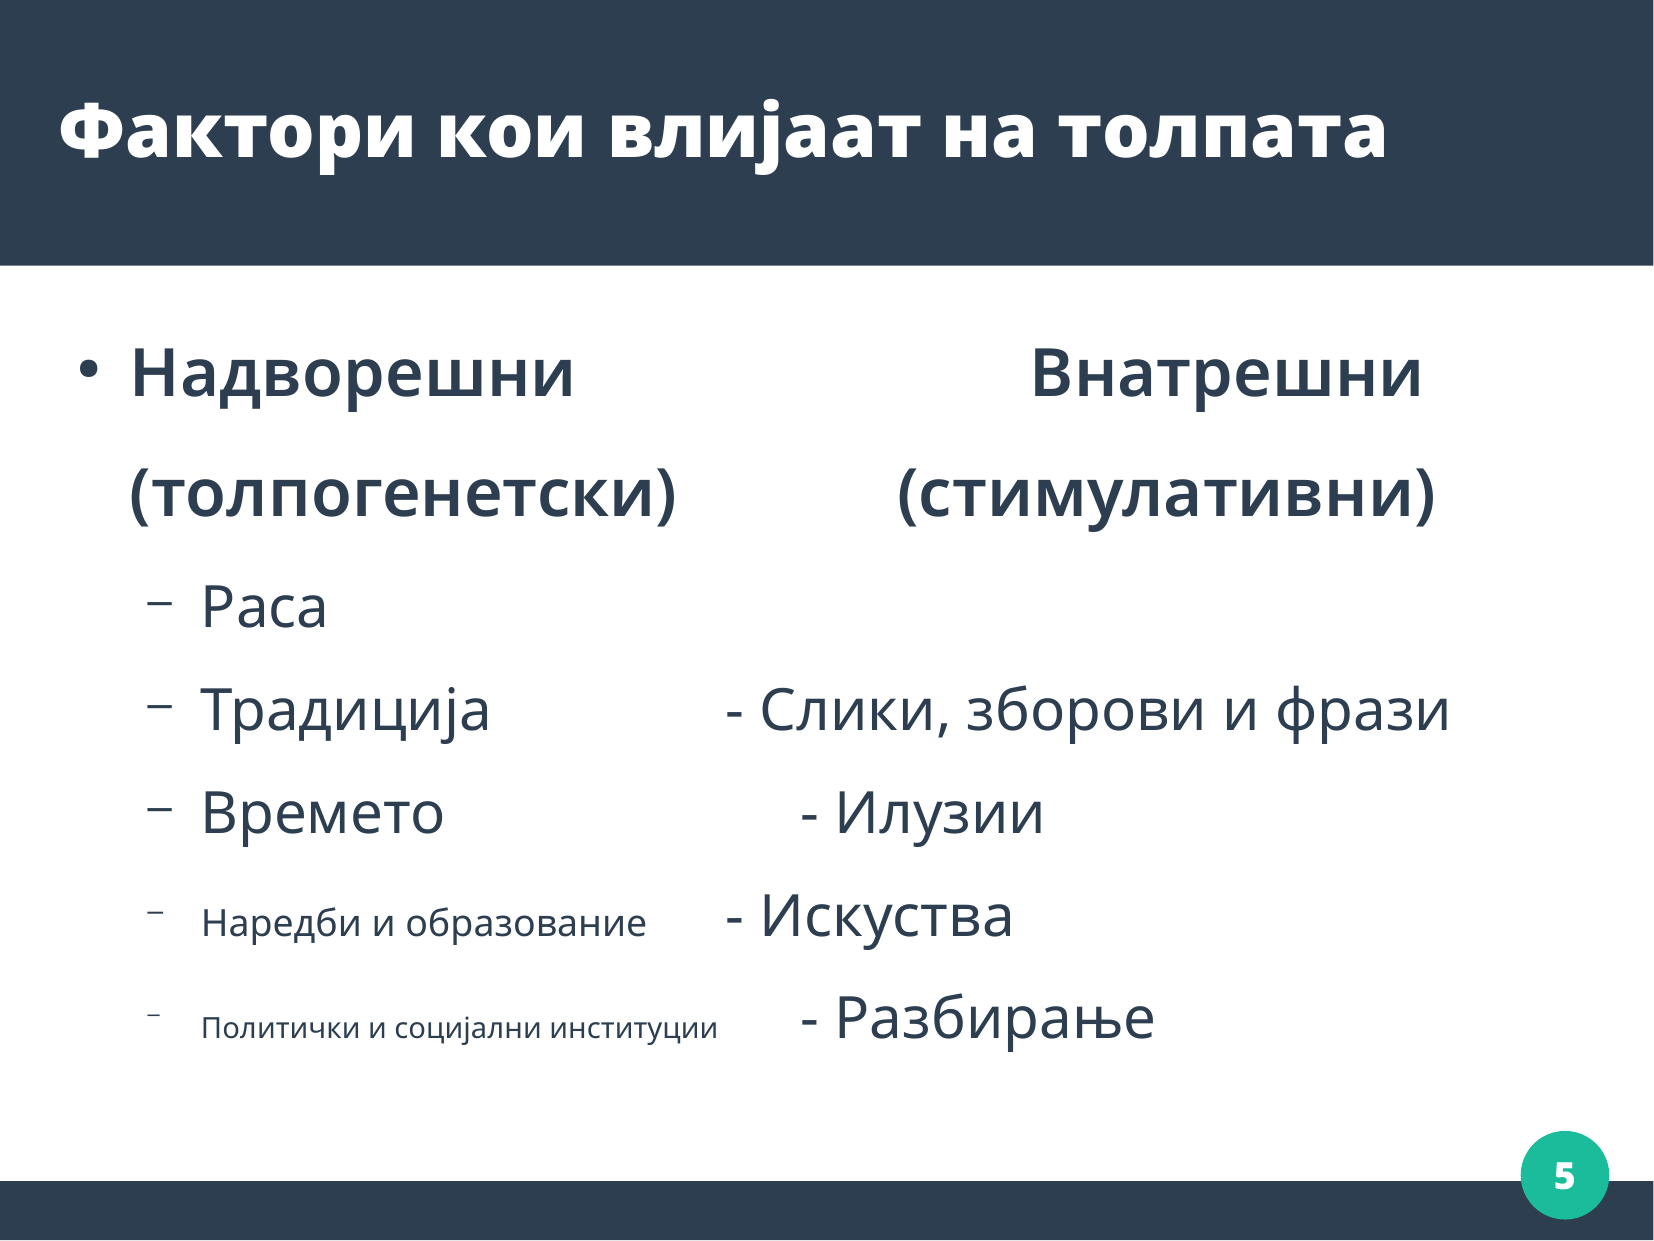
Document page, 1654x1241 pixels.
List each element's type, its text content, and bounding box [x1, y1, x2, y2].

list Надворешни Внатрешни (толпогенетски) (стимулативни) Раса Традиција - Слики, зборови и фрази Времето - Илузии Наредби и образование - Искуства Политички и социјални институции - Разбирање [59, 324, 1595, 1152]
title Фактори кои влијаат на толпата [59, 49, 1595, 207]
